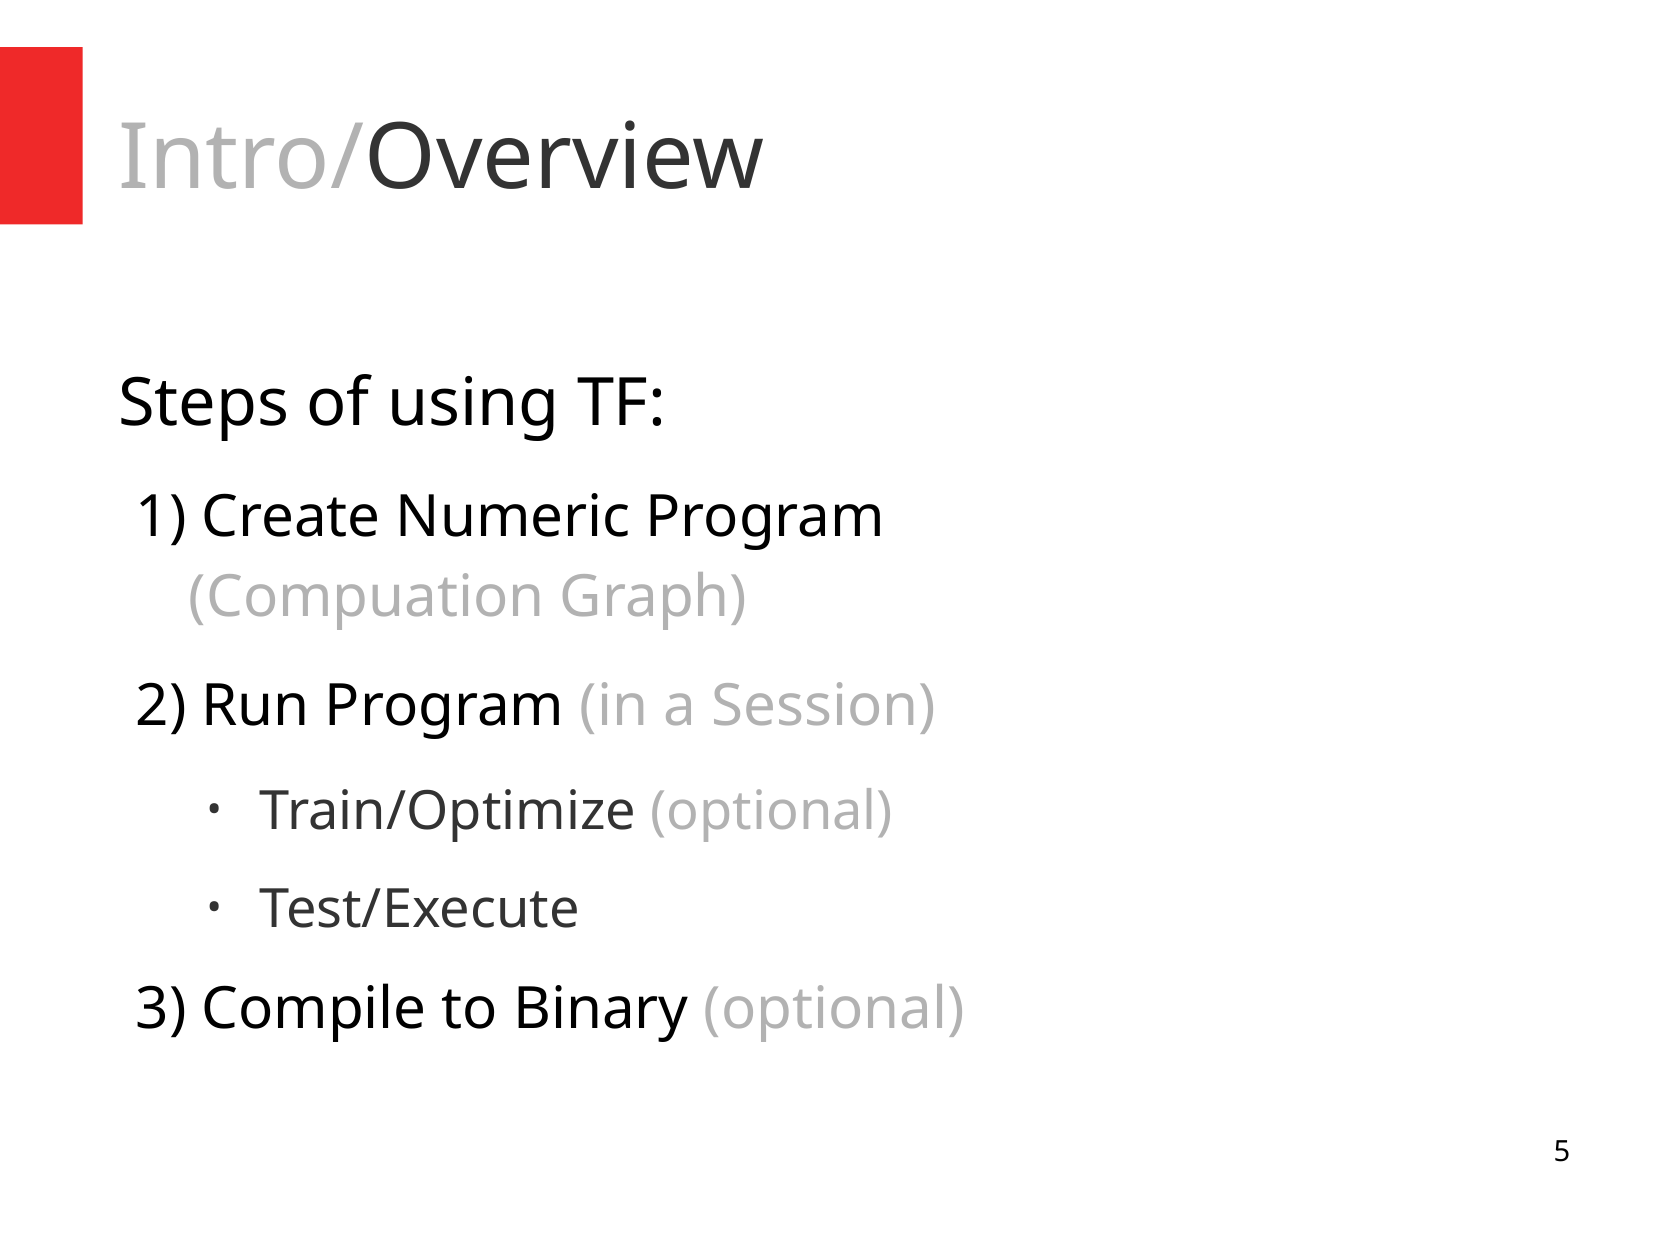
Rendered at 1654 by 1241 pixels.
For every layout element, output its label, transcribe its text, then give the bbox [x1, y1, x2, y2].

title Intro/Overview [118, 49, 1571, 257]
list Steps of using TF: Create Numeric Program (Compuation Graph) Run Program (in a Session) Train/Optimize (optional) Test/Execute Compile to Binary (optional) [118, 354, 1535, 1074]
